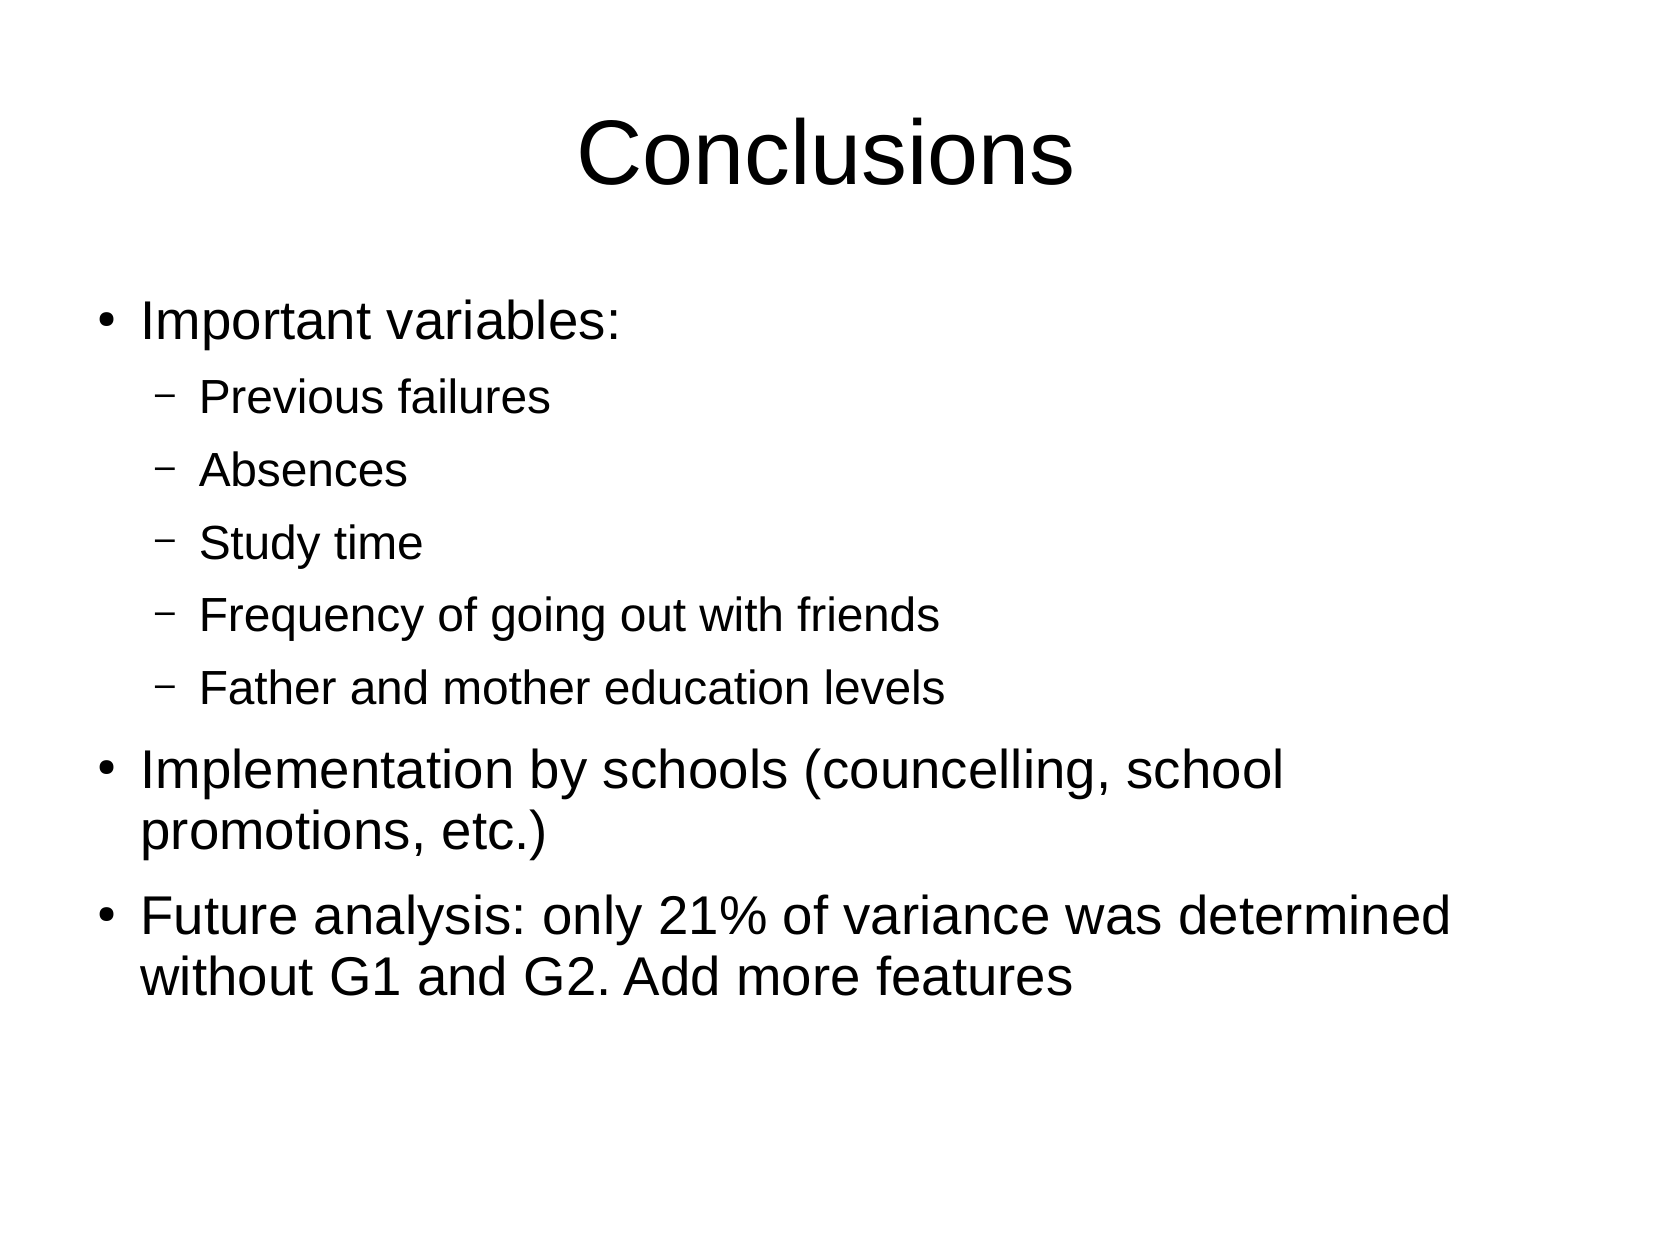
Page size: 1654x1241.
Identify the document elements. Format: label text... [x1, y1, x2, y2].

list Important variables: Previous failures Absences Study time Frequency of going out with friends Father and mother education levels Implementation by schools (councelling, school promotions, etc.) Future analysis: only 21% of variance was determined without G1 and G2. Add more features [82, 290, 1571, 1010]
title Conclusions [82, 49, 1571, 257]
